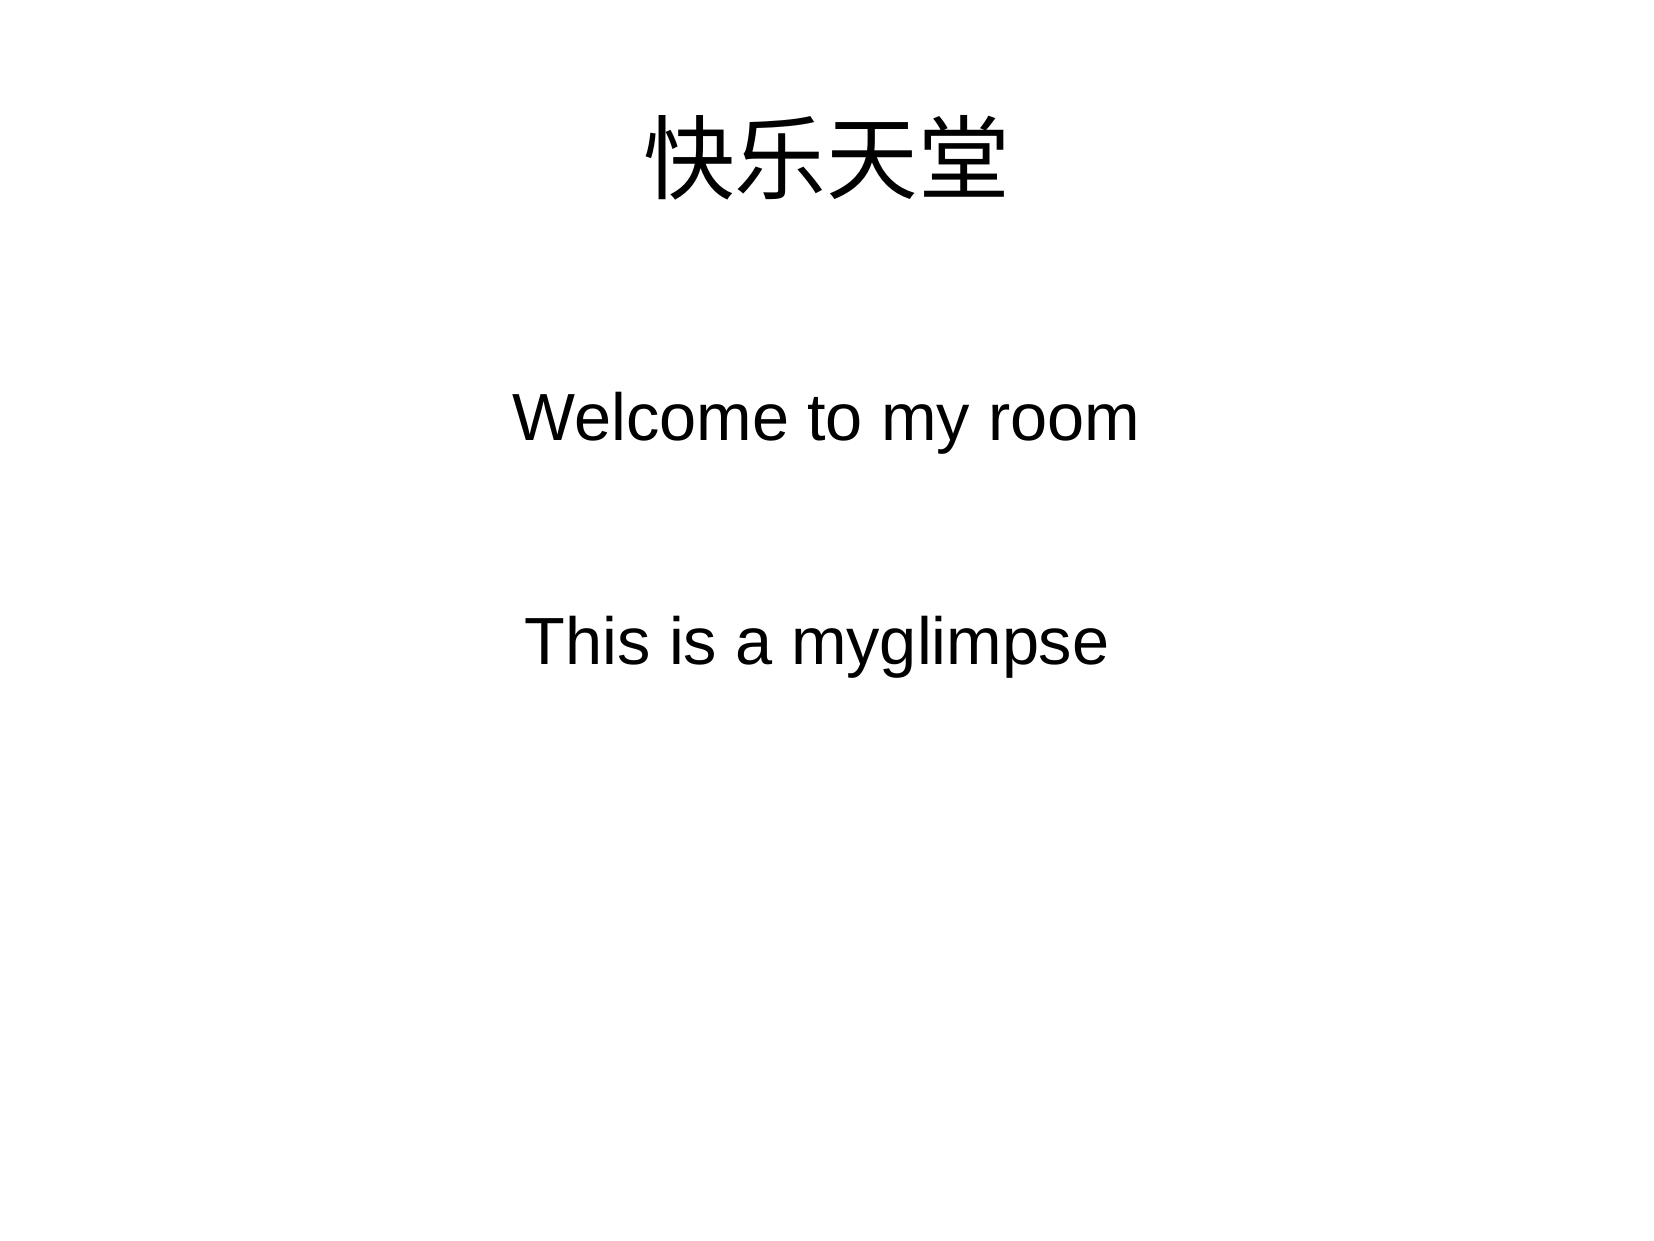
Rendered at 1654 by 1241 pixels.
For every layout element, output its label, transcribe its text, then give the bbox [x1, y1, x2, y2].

subtitle Welcome to my room This is a myglimpse [82, 49, 1571, 1010]
